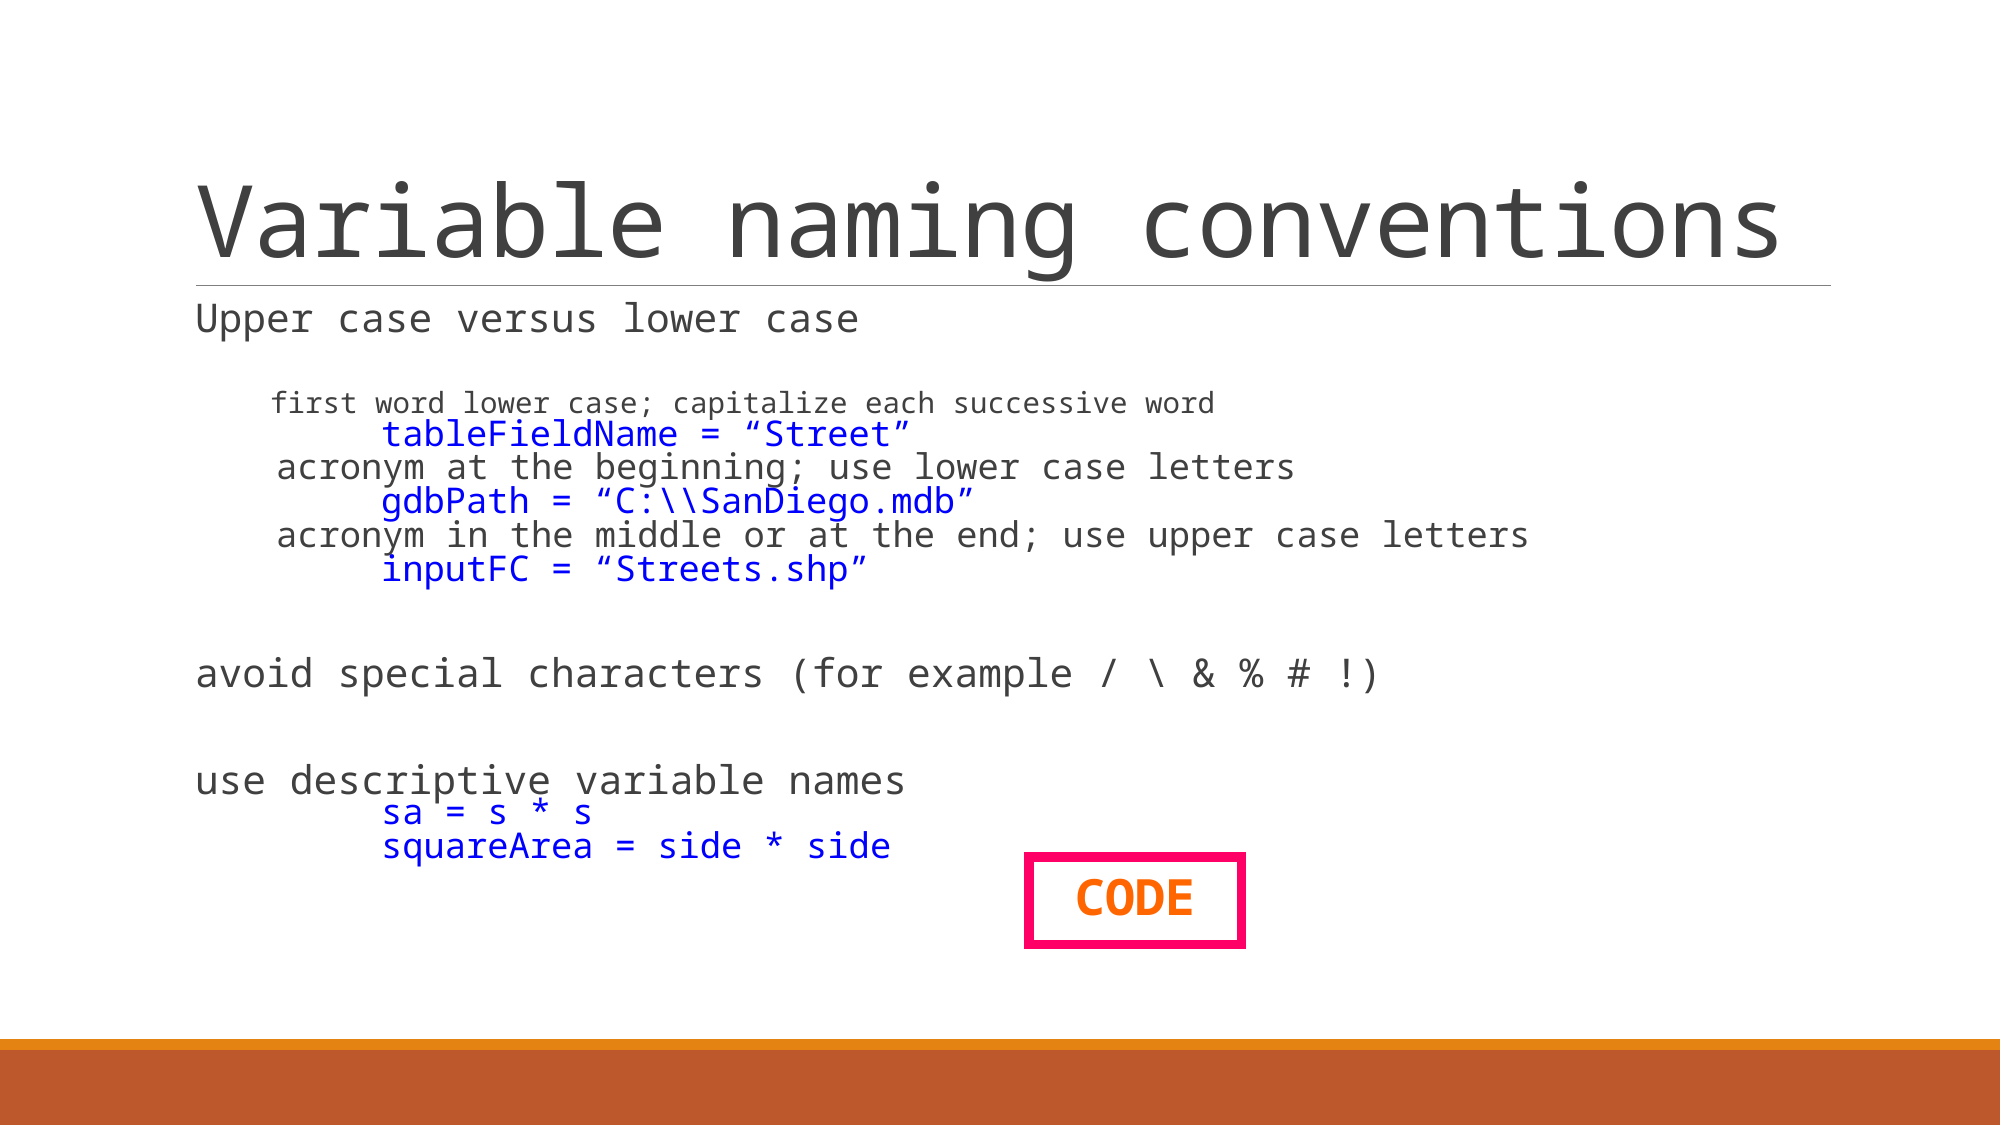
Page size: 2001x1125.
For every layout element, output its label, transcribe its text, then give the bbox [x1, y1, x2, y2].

text_box CODE [1029, 857, 1242, 944]
title Variable naming conventions [180, 47, 1831, 286]
list Upper case versus lower case first word lower case; capitalize each successive word tableFieldName = “Street” acronym at the beginning; use lower case letters gdbPath = “C:\\SanDiego.mdb” acronym in the middle or at the end; use upper case letters inputFC = “Streets.shp” avoid special characters (for example / \ & % # !) use descriptive variable names sa = s * s squareArea = side * side [180, 302, 1831, 963]
